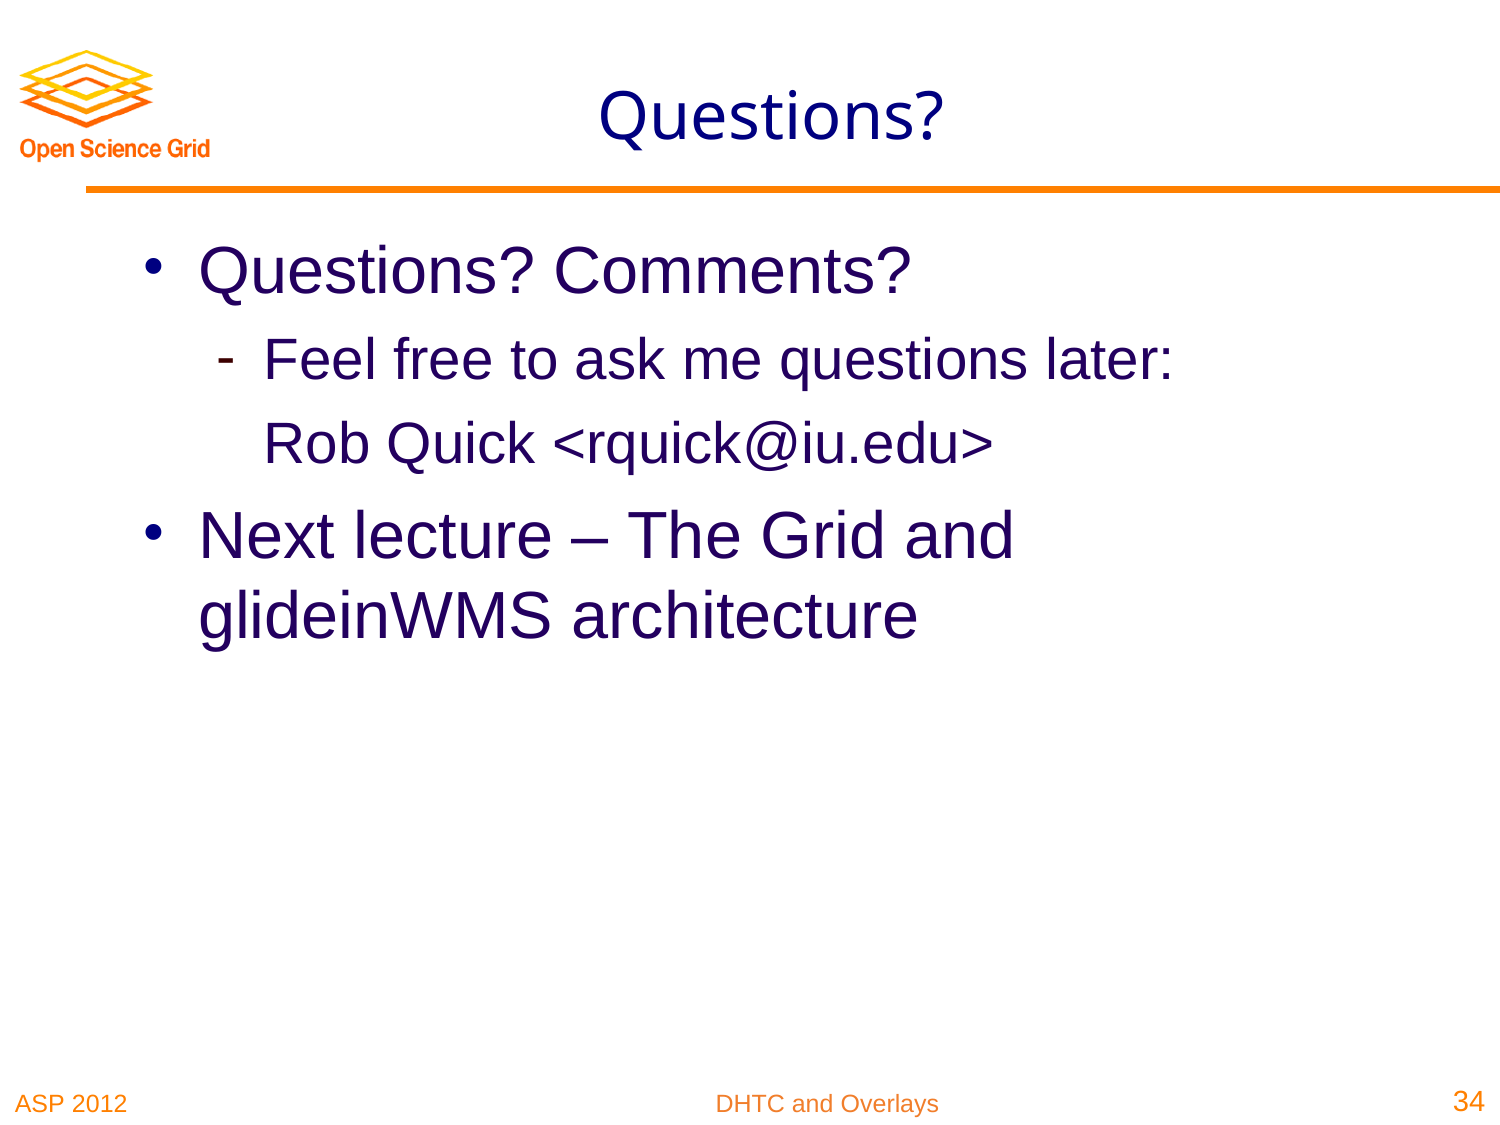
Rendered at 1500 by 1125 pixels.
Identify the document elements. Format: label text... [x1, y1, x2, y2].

list Questions? Comments? Feel free to ask me questions later: Rob Quick <rquick@iu.edu> Next lecture – The Grid and glideinWMS architecture [127, 218, 1403, 962]
text_box <number> [1431, 1050, 1500, 1125]
picture [0, 27, 201, 179]
title Questions? [201, 11, 1342, 214]
